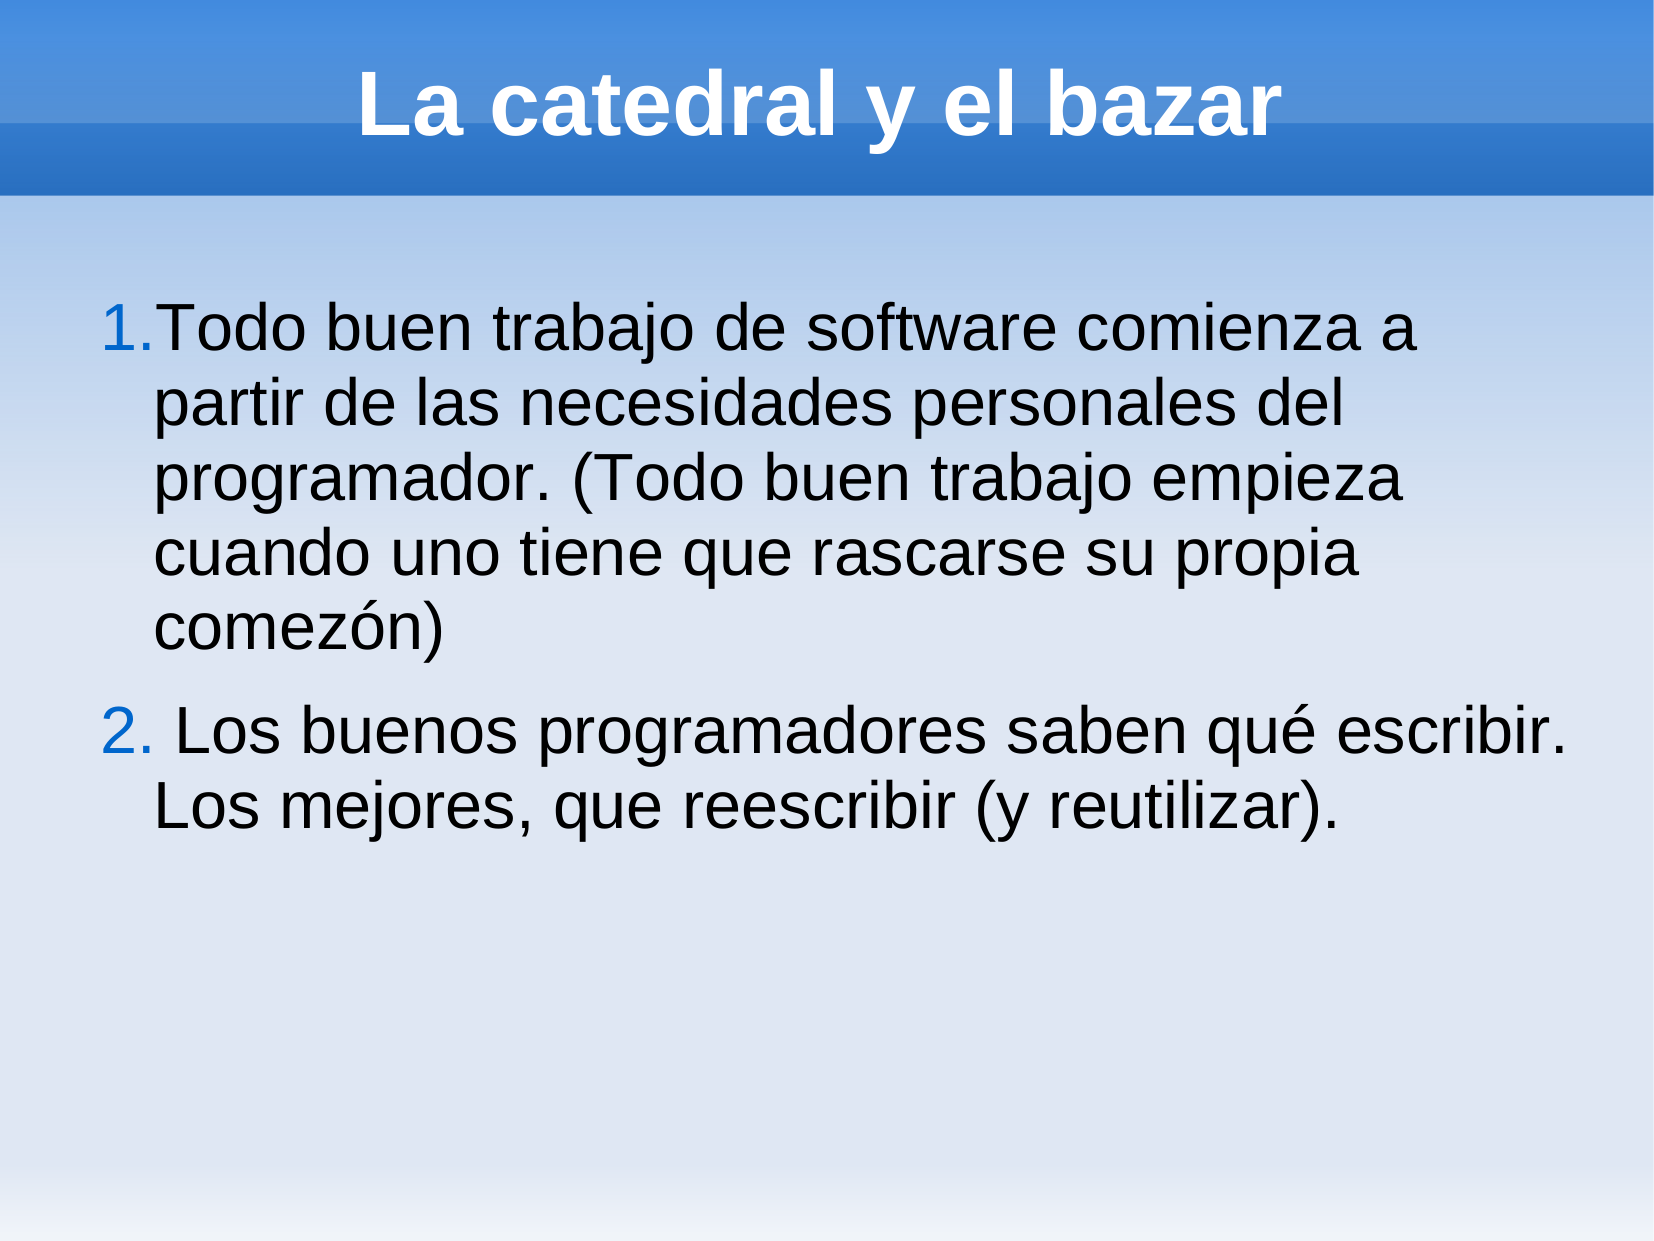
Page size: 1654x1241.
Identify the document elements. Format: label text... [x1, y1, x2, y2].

picture [0, 0, 1654, 1241]
list Todo buen trabajo de software comienza a partir de las necesidades personales del programador. (Todo buen trabajo empieza cuando uno tiene que rascarse su propia comezón) Los buenos programadores saben qué escribir. Los mejores, que reescribir (y reutilizar). [82, 290, 1571, 1094]
title La catedral y el bazar [76, 7, 1565, 200]
